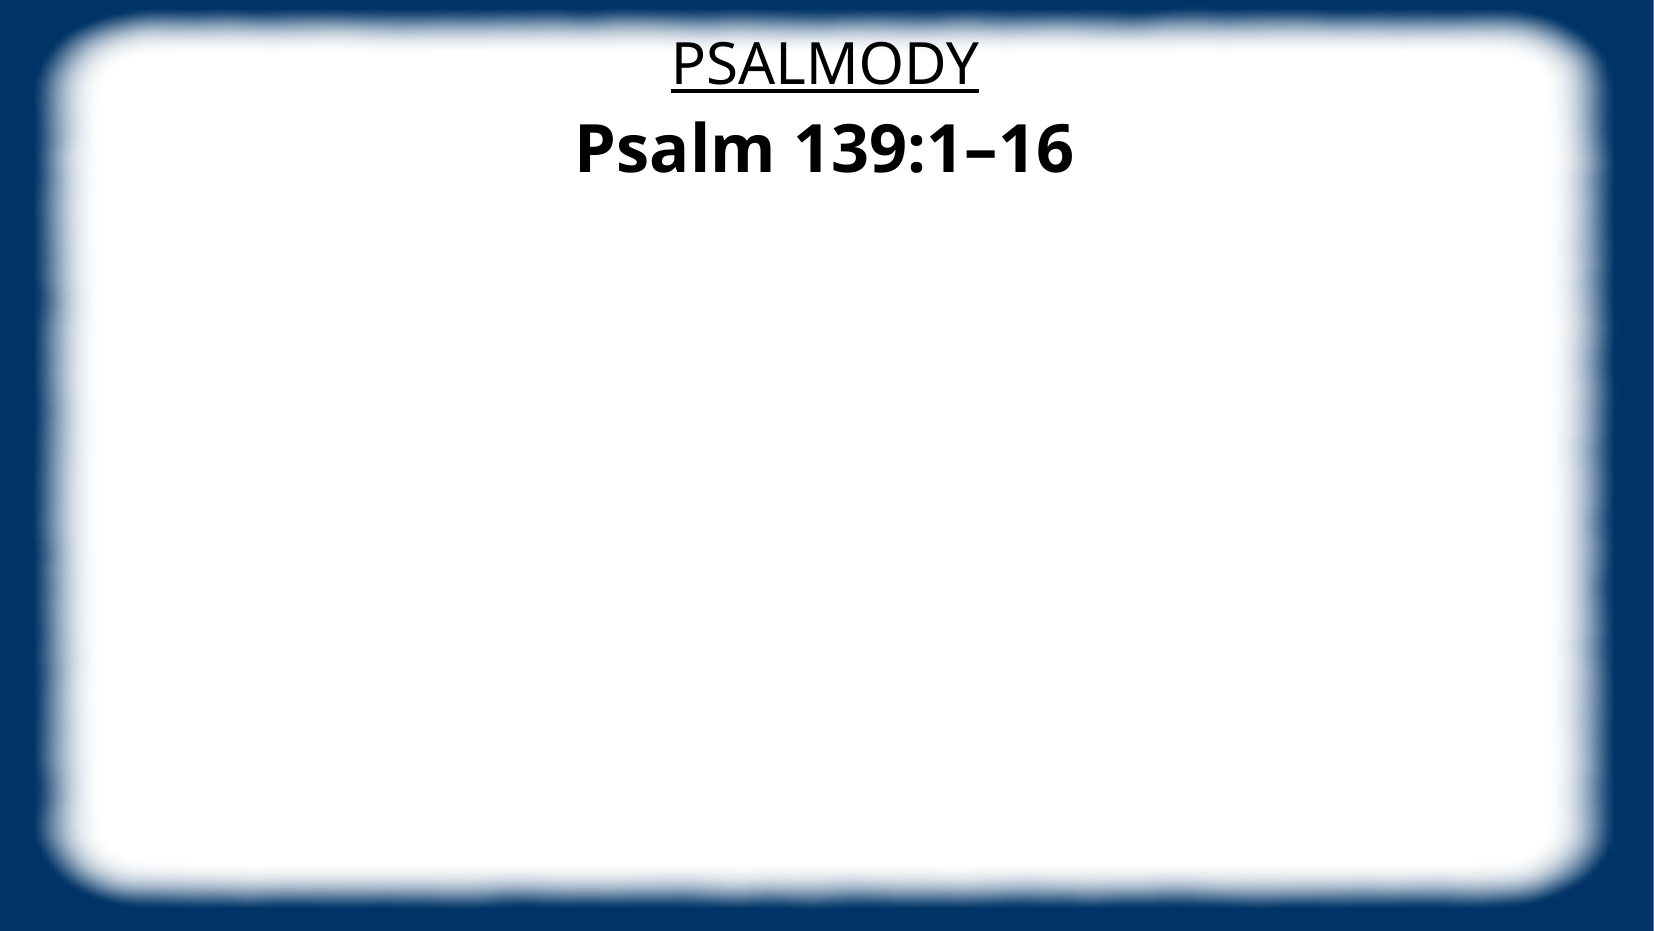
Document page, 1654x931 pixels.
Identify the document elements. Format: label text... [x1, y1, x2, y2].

text_box PSALMODY Psalm 139:1–16 [75, 15, 1576, 196]
picture [0, 0, 1654, 931]
